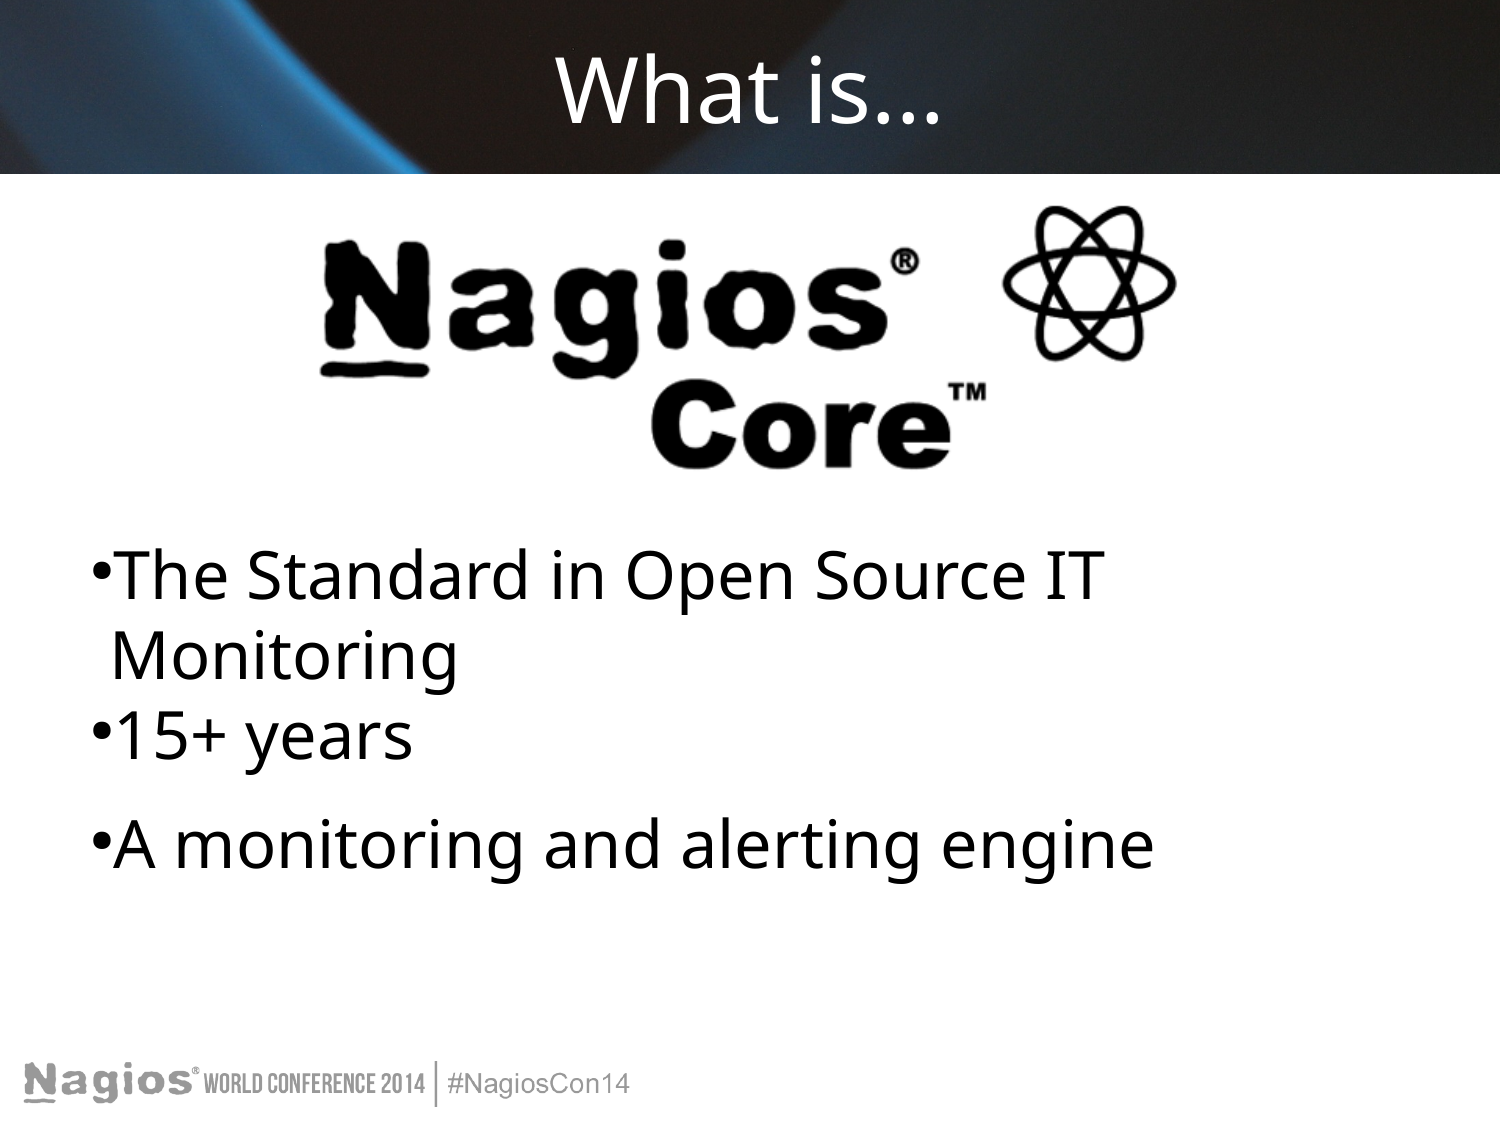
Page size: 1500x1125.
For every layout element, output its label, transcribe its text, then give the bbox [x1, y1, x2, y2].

list The Standard in Open Source IT Monitoring 15+ years A monitoring and alerting engine [75, 525, 1426, 1005]
title What is... [75, 0, 1426, 174]
picture [265, 200, 1235, 482]
